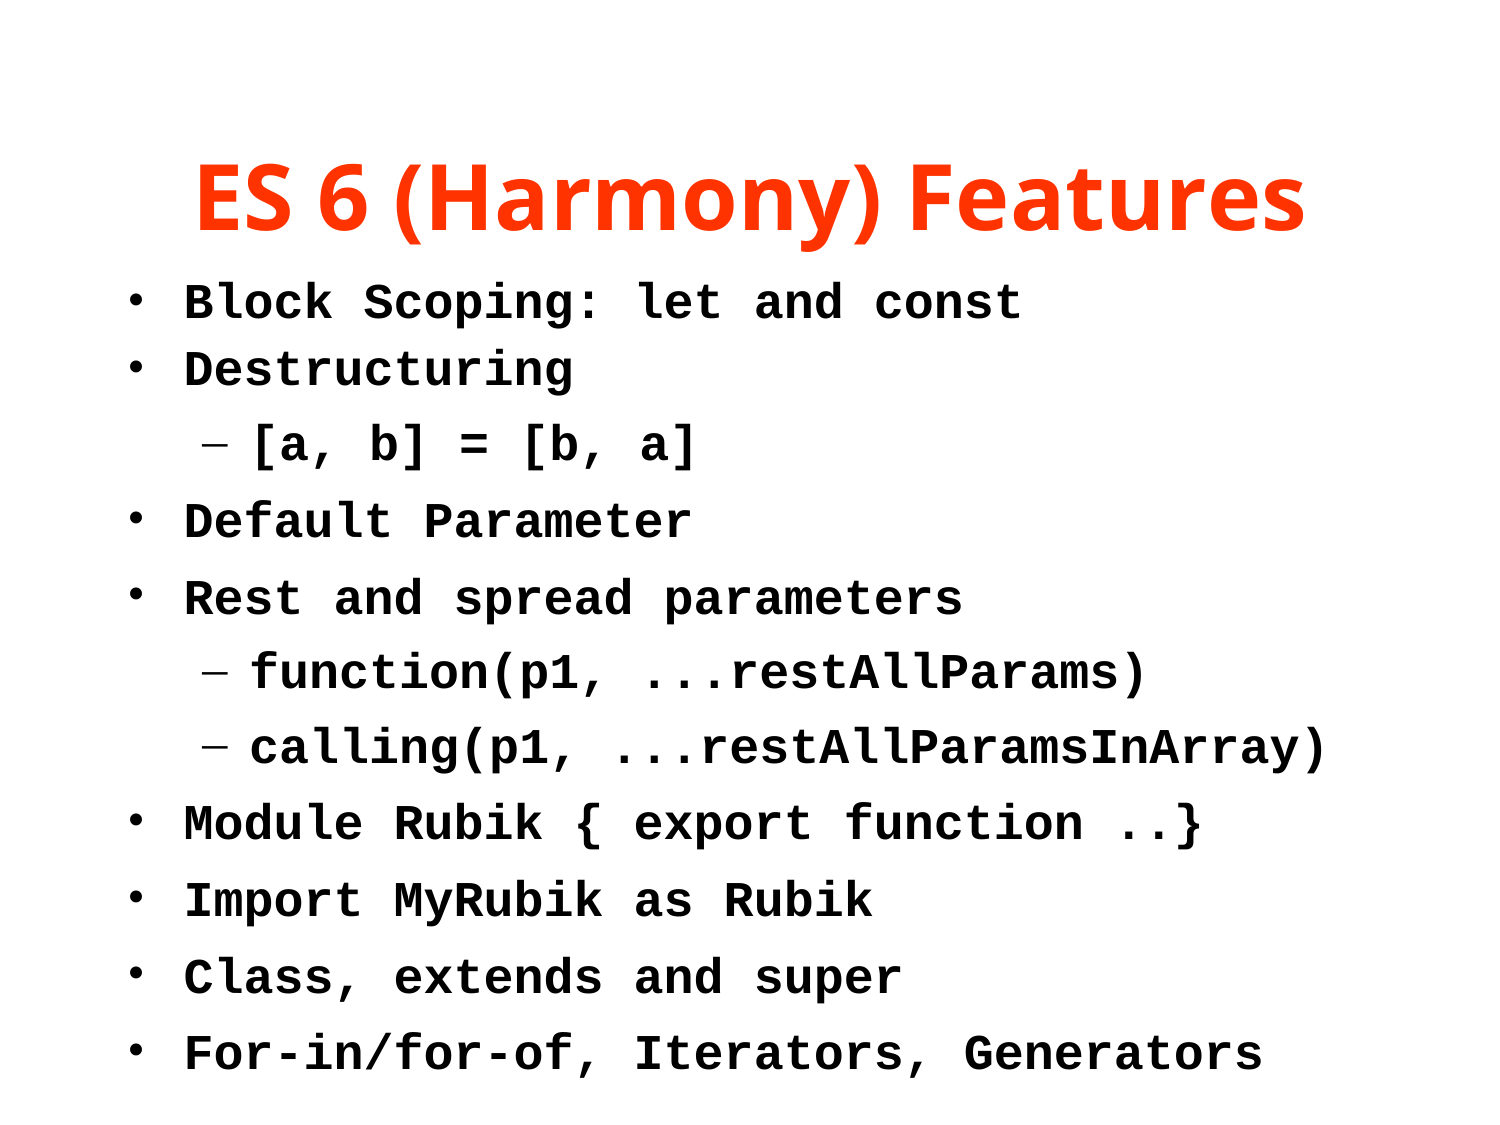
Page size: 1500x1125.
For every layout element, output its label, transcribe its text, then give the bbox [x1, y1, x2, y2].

title ES 6 (Harmony) Features [112, 99, 1388, 268]
list Block Scoping: let and const Destructuring [a, b] = [b, a] Default Parameter Rest and spread parameters function(p1, ...restAllParams) calling(p1, ...restAllParamsInArray) Module Rubik { export function ..} Import MyRubik as Rubik Class, extends and super For-in/for-of, Iterators, Generators [112, 268, 1388, 1088]
